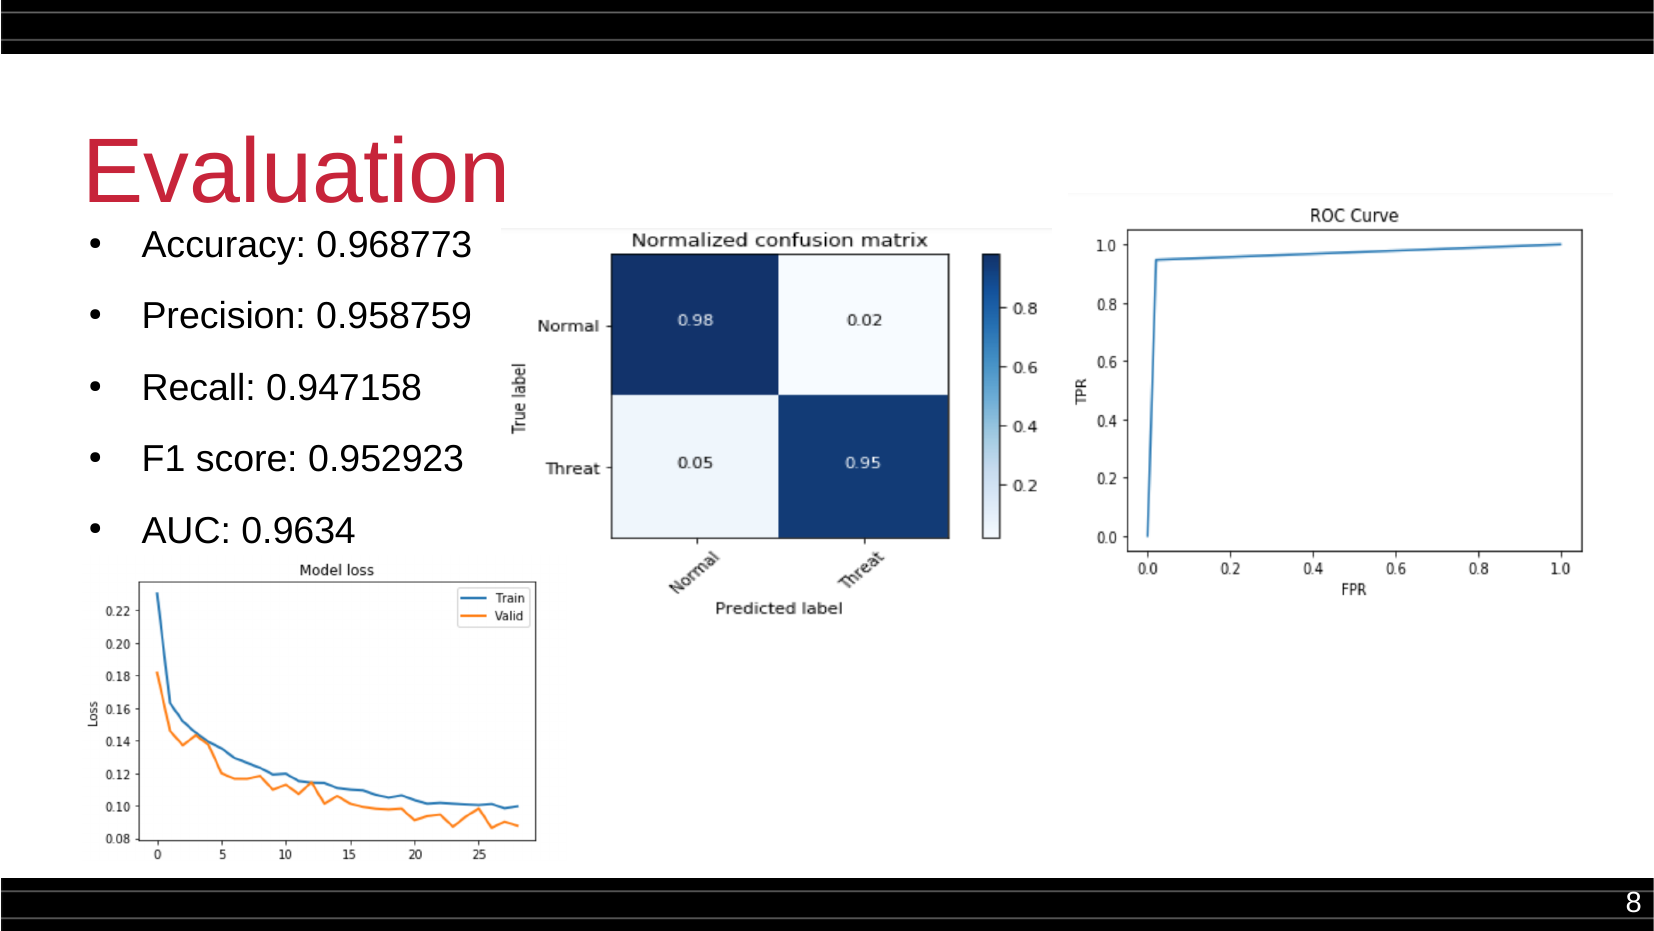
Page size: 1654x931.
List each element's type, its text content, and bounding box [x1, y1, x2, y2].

title Evaluation [82, 92, 1571, 249]
list Accuracy: 0.968773 Precision: 0.958759 Recall: 0.947158 F1 score: 0.952923 AUC: 0.9634 [70, 223, 491, 591]
picture [1068, 193, 1613, 597]
picture [82, 228, 1052, 861]
picture [1, 878, 1654, 931]
picture [1, 0, 1654, 54]
